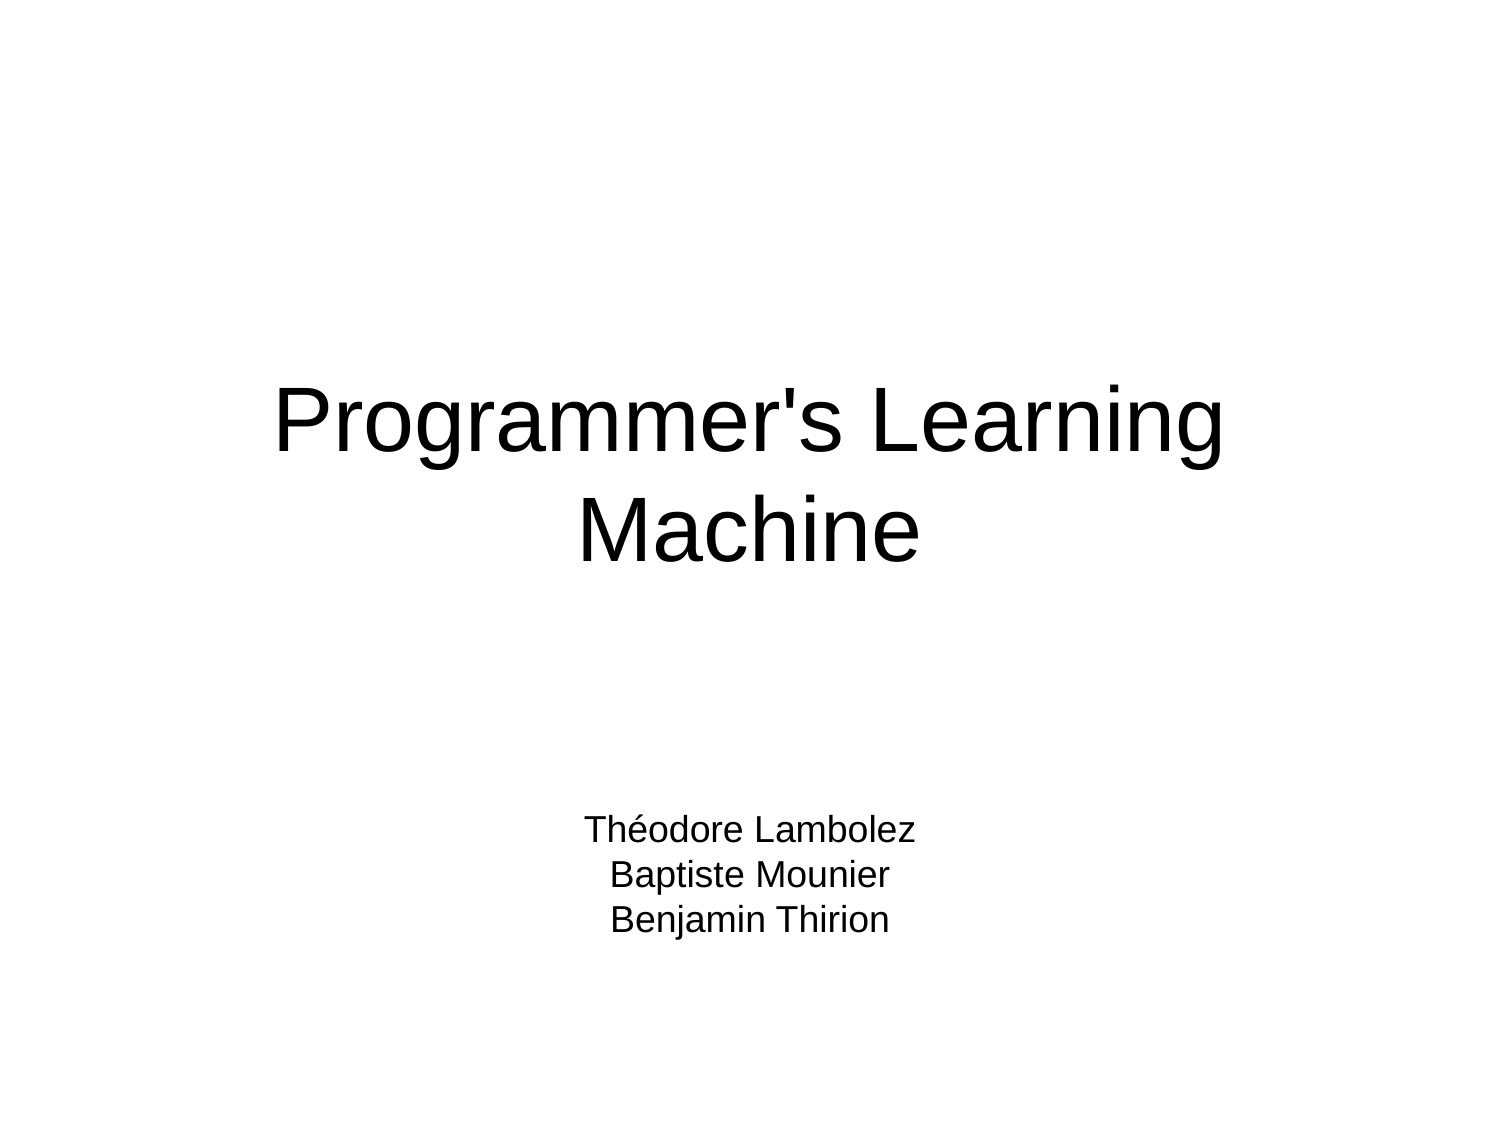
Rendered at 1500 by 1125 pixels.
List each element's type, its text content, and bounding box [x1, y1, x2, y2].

subtitle Théodore Lambolez Baptiste Mounier Benjamin Thirion [225, 637, 1276, 925]
title Programmer's Learning Machine [112, 349, 1388, 591]
